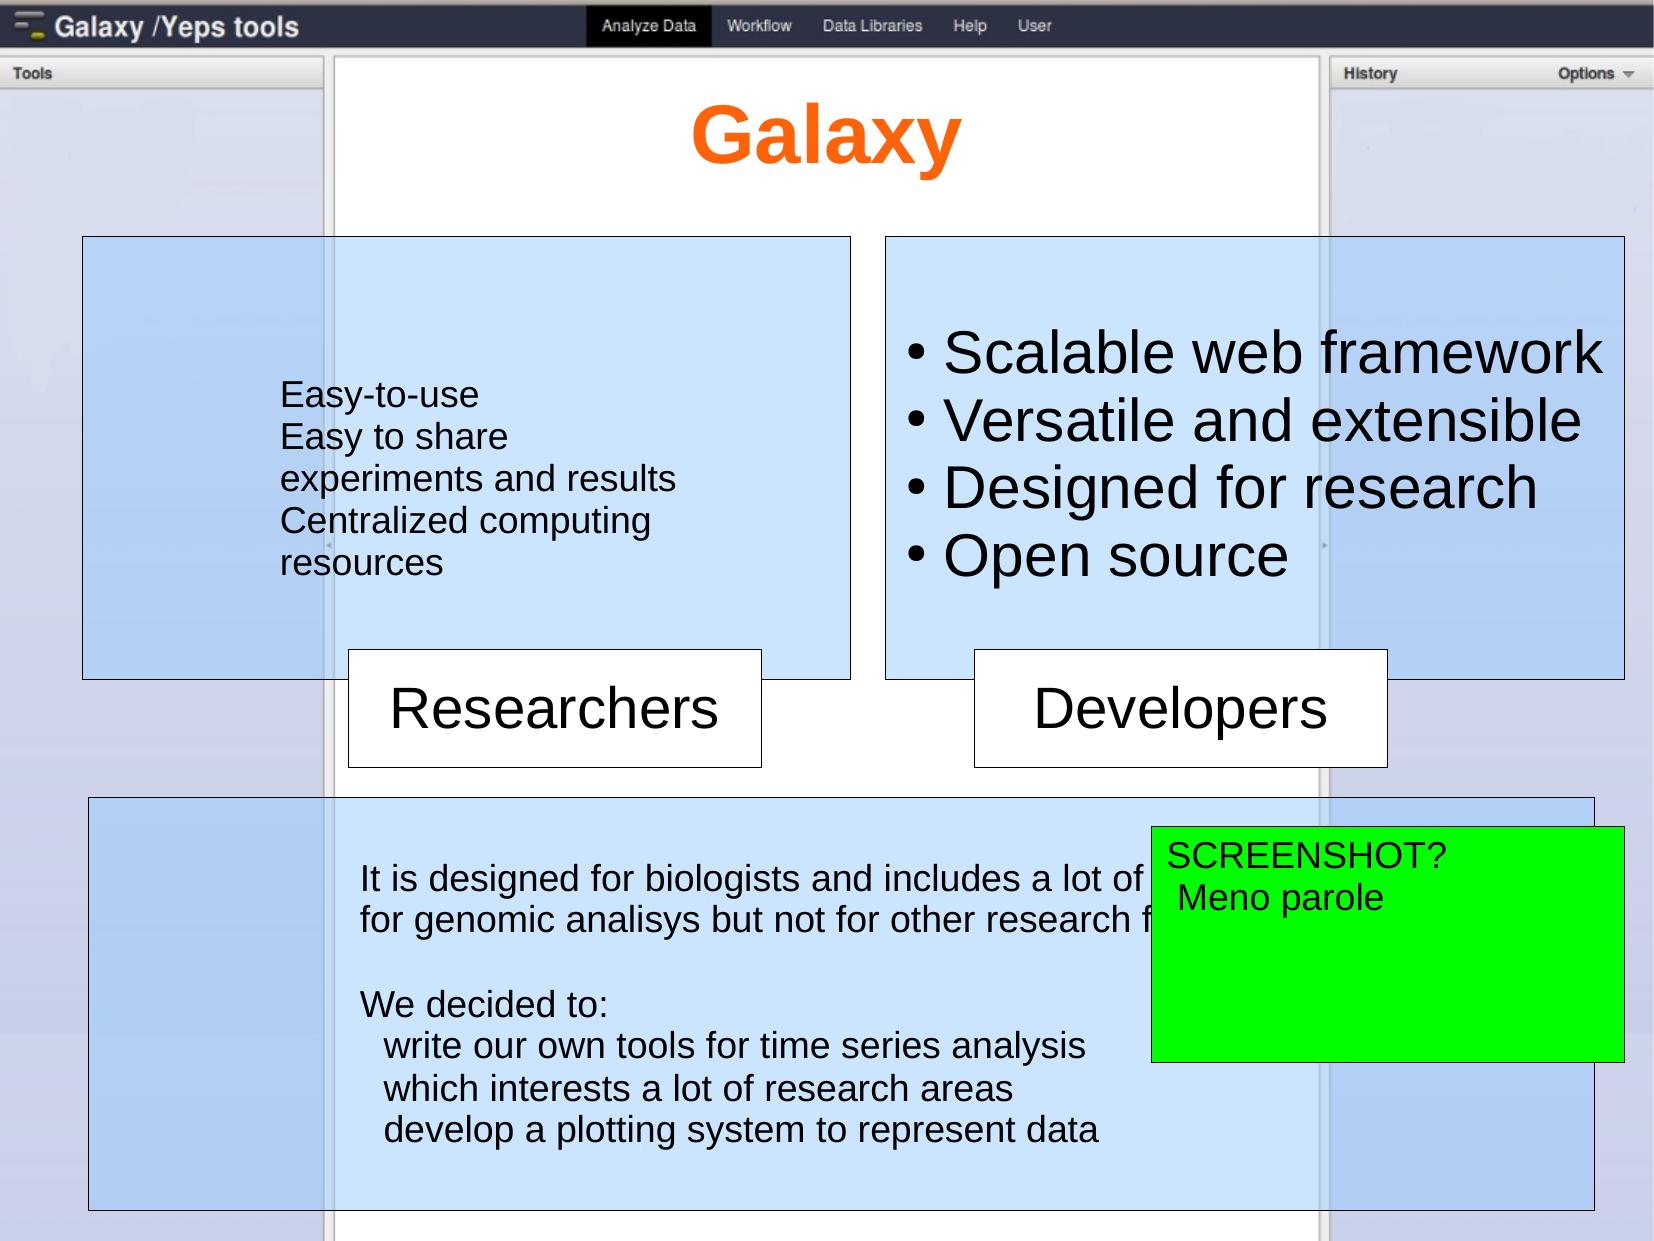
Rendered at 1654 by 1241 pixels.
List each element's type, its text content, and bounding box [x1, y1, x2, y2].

text_box It is designed for biologists and includes a lot of tools only for genomic analisys but not for other research fields. We decided to: write our own tools for time series analysis which interests a lot of research areas develop a plotting system to represent data [88, 797, 1595, 1211]
text_box Scalable web framework Versatile and extensible Designed for research Open source [885, 236, 1625, 680]
text_box Researchers [348, 649, 762, 768]
text_box SCREENSHOT? Meno parole [1151, 826, 1625, 1063]
picture [0, 194, 1654, 1241]
text_box Easy-to-use Easy to share experiments and results Centralized computing resources [82, 236, 851, 680]
picture [0, 0, 1654, 75]
text_box Developers [974, 649, 1388, 768]
title Galaxy [0, 75, 1654, 194]
